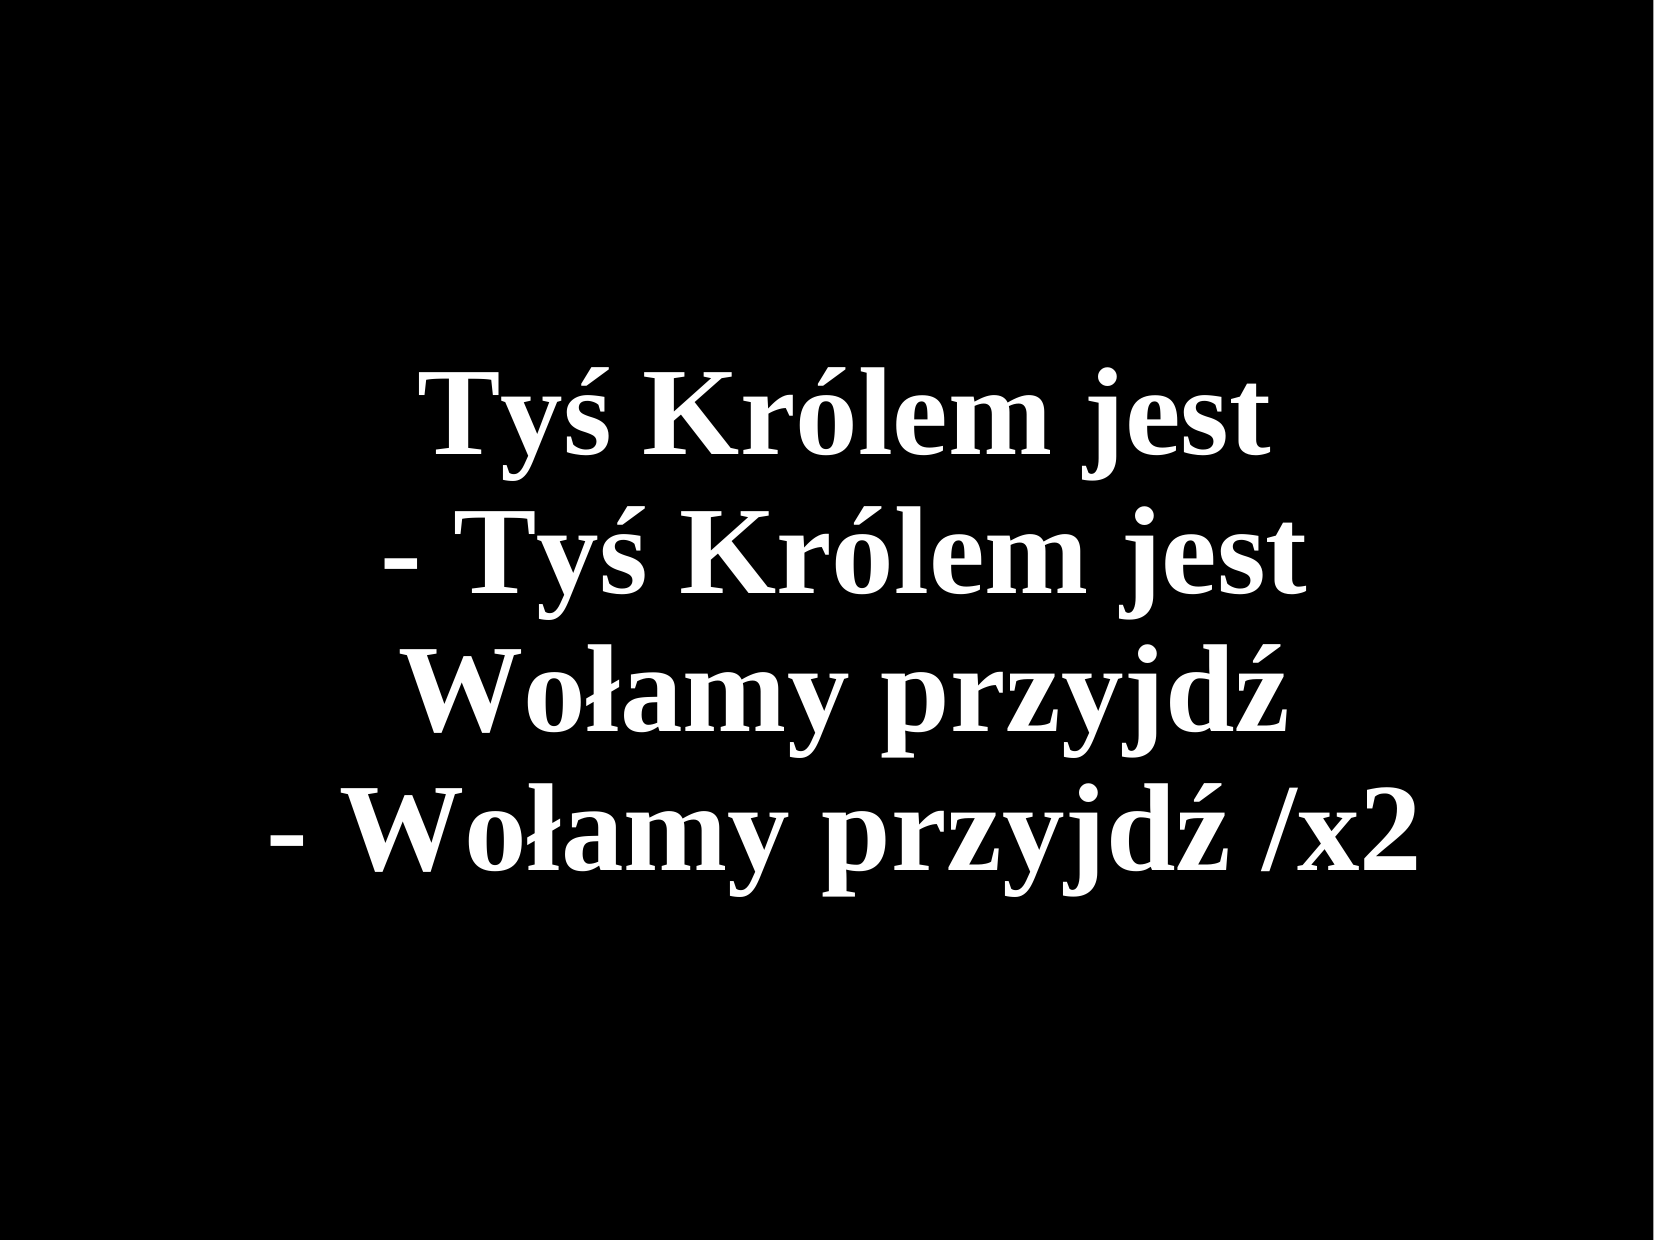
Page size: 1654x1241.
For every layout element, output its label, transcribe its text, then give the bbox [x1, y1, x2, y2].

subtitle Tyś Królem jest - Tyś Królem jest Wołamy przyjdź - Wołamy przyjdź /x2 [0, 0, 1654, 1241]
